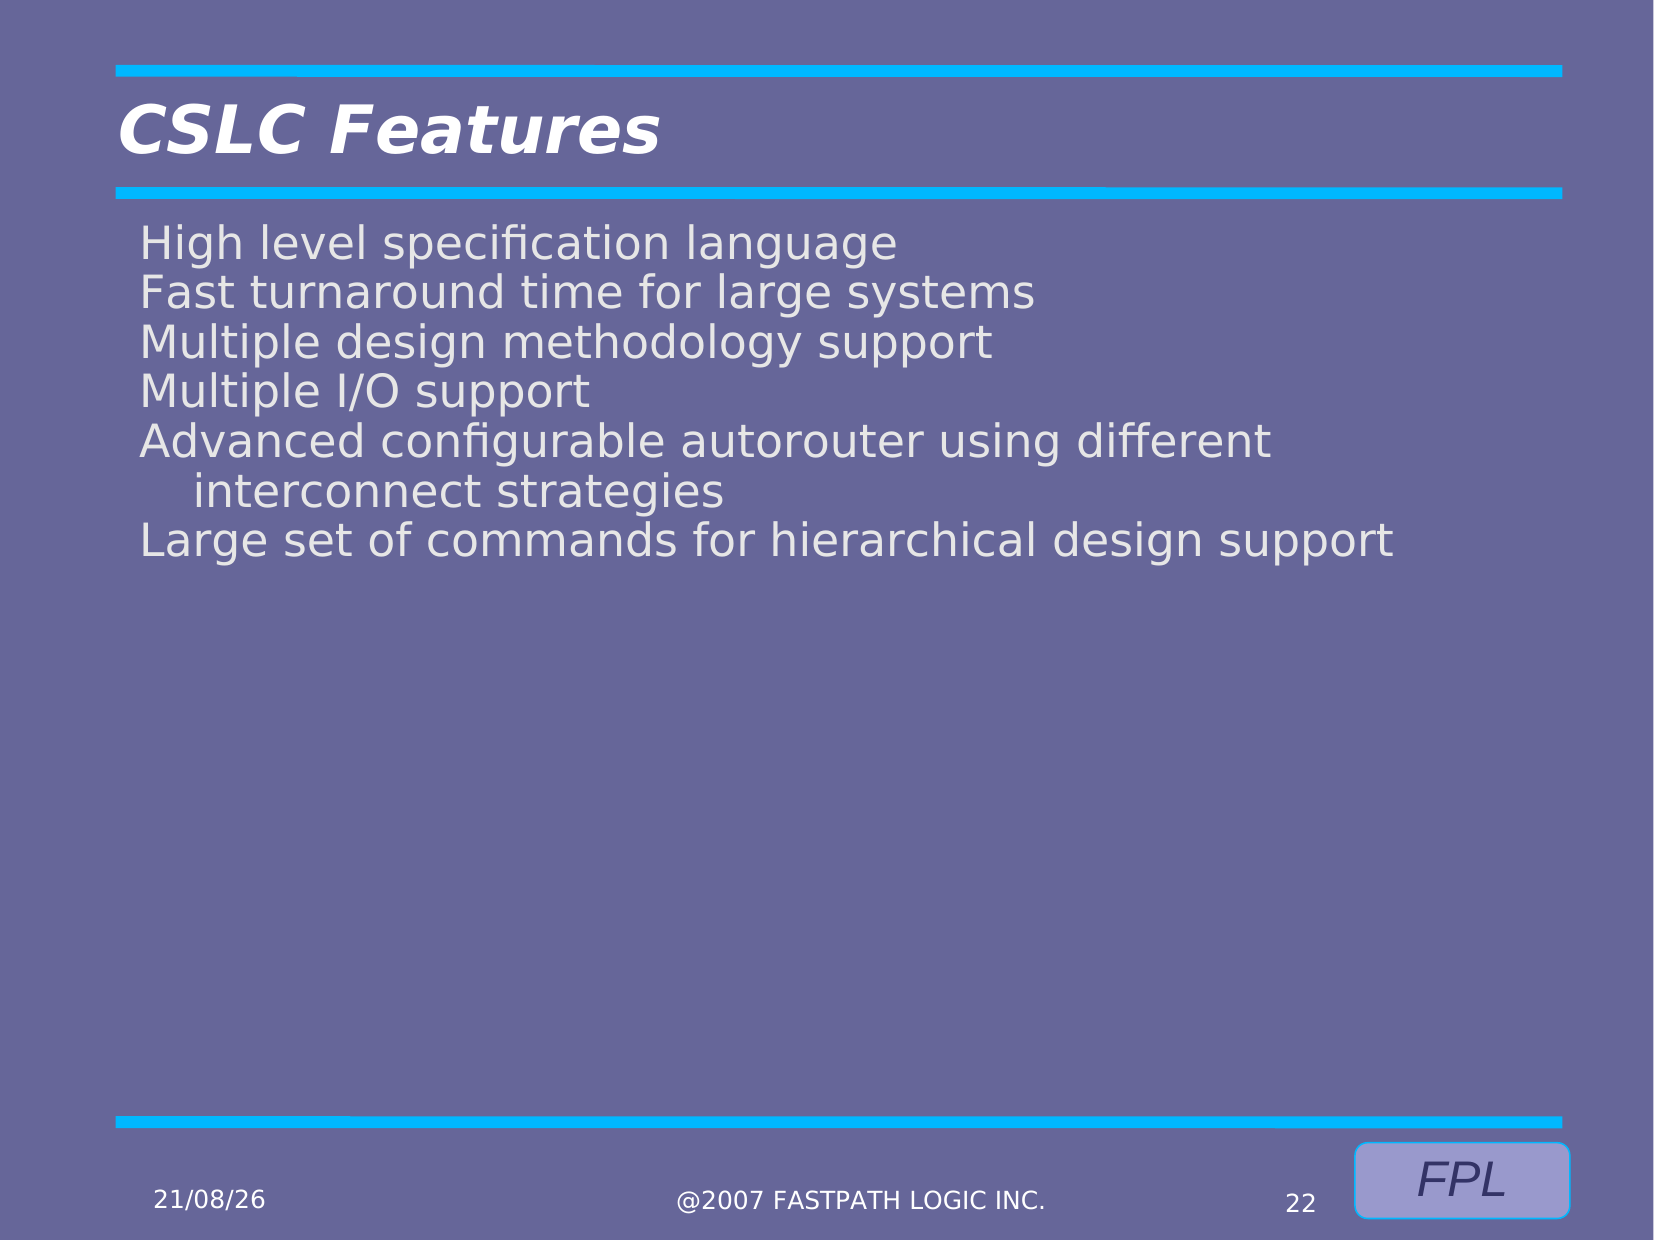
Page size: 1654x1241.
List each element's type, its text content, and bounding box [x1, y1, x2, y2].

list High level specification language Fast turnaround time for large systems Multiple design methodology support Multiple I/O support Advanced configurable autorouter using different interconnect strategies Large set of commands for hierarchical design support [121, 219, 1561, 1133]
title CSLC Features [118, 41, 1531, 220]
